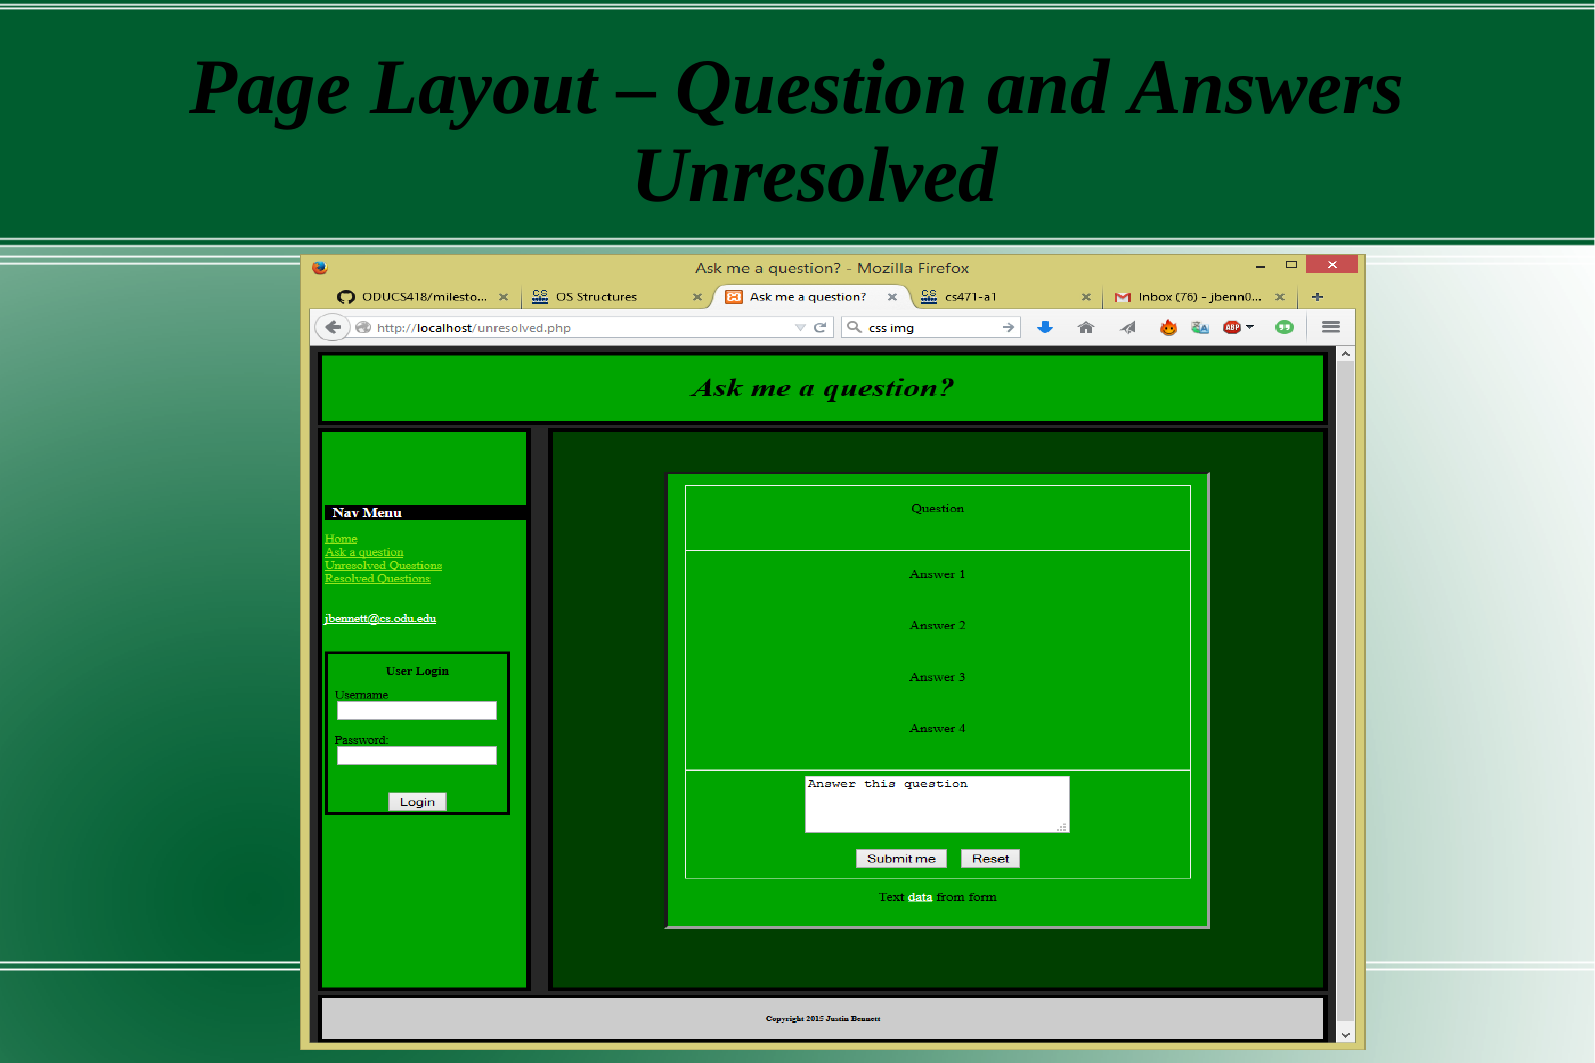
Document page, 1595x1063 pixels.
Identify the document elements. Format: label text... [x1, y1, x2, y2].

picture [0, 0, 1595, 1063]
title Page Layout – Question and Answers Unresolved [79, 42, 1515, 220]
